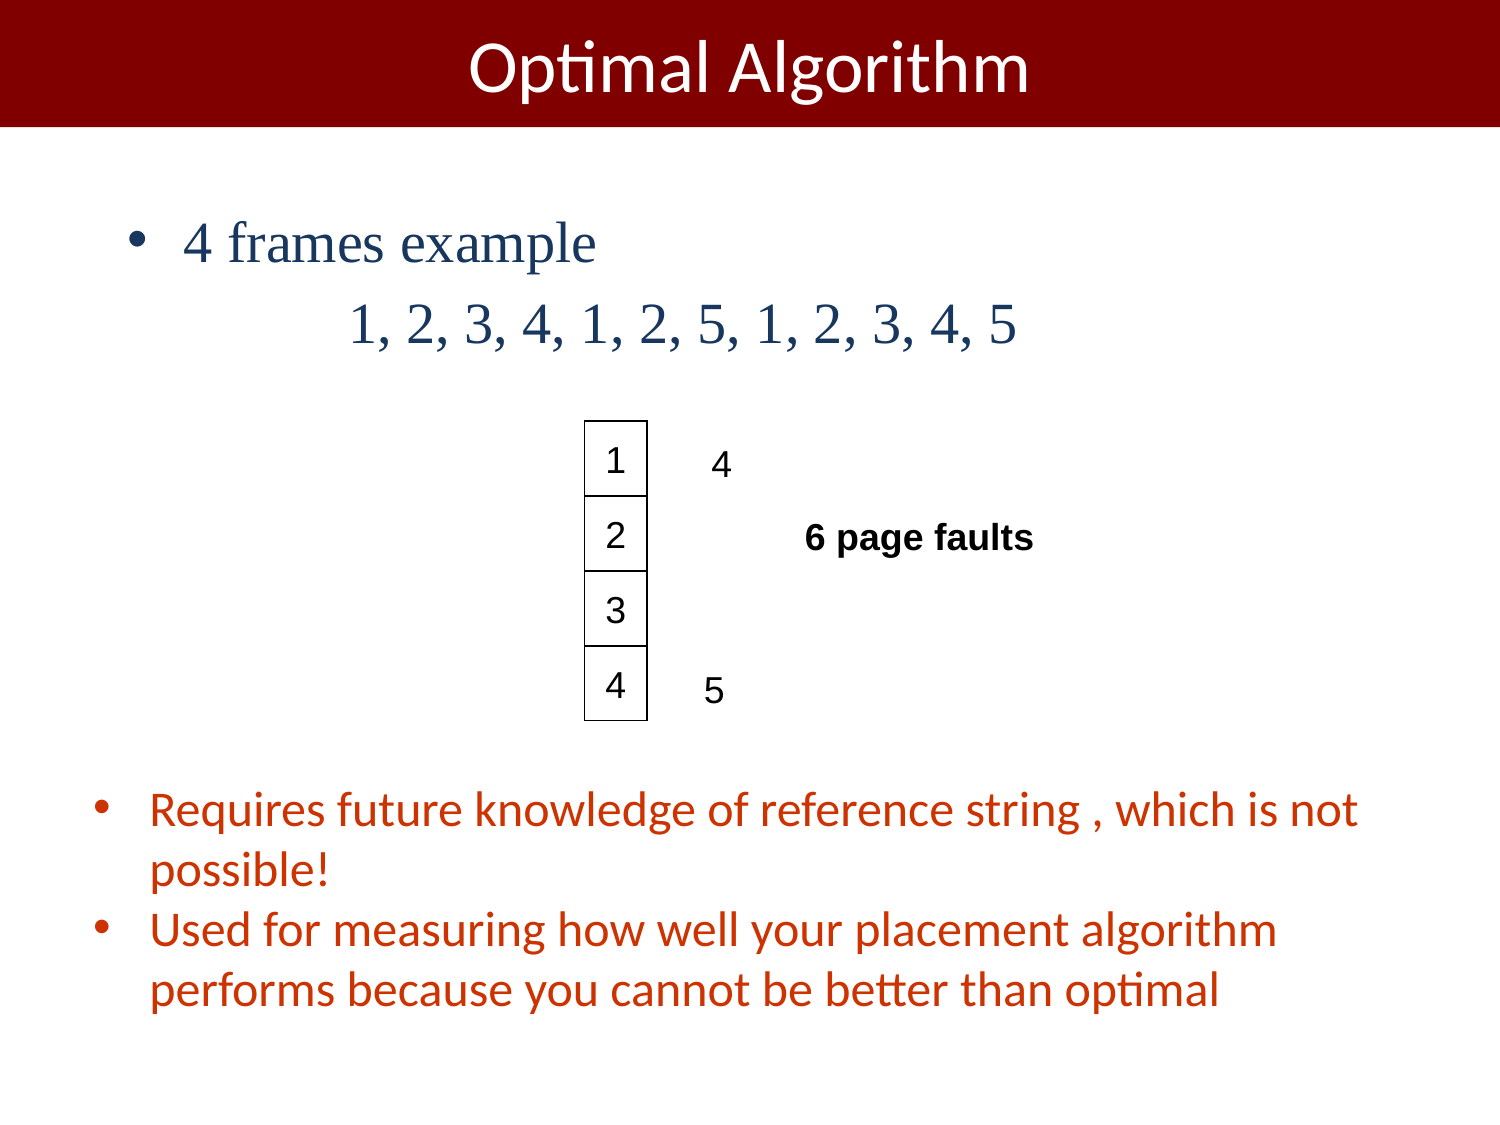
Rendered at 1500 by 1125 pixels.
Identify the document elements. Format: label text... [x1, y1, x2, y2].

list 4 frames example 1, 2, 3, 4, 1, 2, 5, 1, 2, 3, 4, 5 [112, 196, 1459, 992]
text_box 3 [584, 570, 648, 645]
text_box 2 [584, 495, 648, 570]
text_box 1 [584, 420, 648, 495]
text_box Requires future knowledge of reference string , which is not possible! Used for measuring how well your placement algorithm performs because you cannot be better than optimal [78, 769, 1434, 1025]
text_box 6 page faults [790, 505, 1050, 566]
text_box 4 [584, 645, 648, 721]
title Optimal Algorithm [0, 0, 1500, 128]
text_box 4 [623, 432, 748, 493]
text_box 5 [659, 658, 769, 719]
